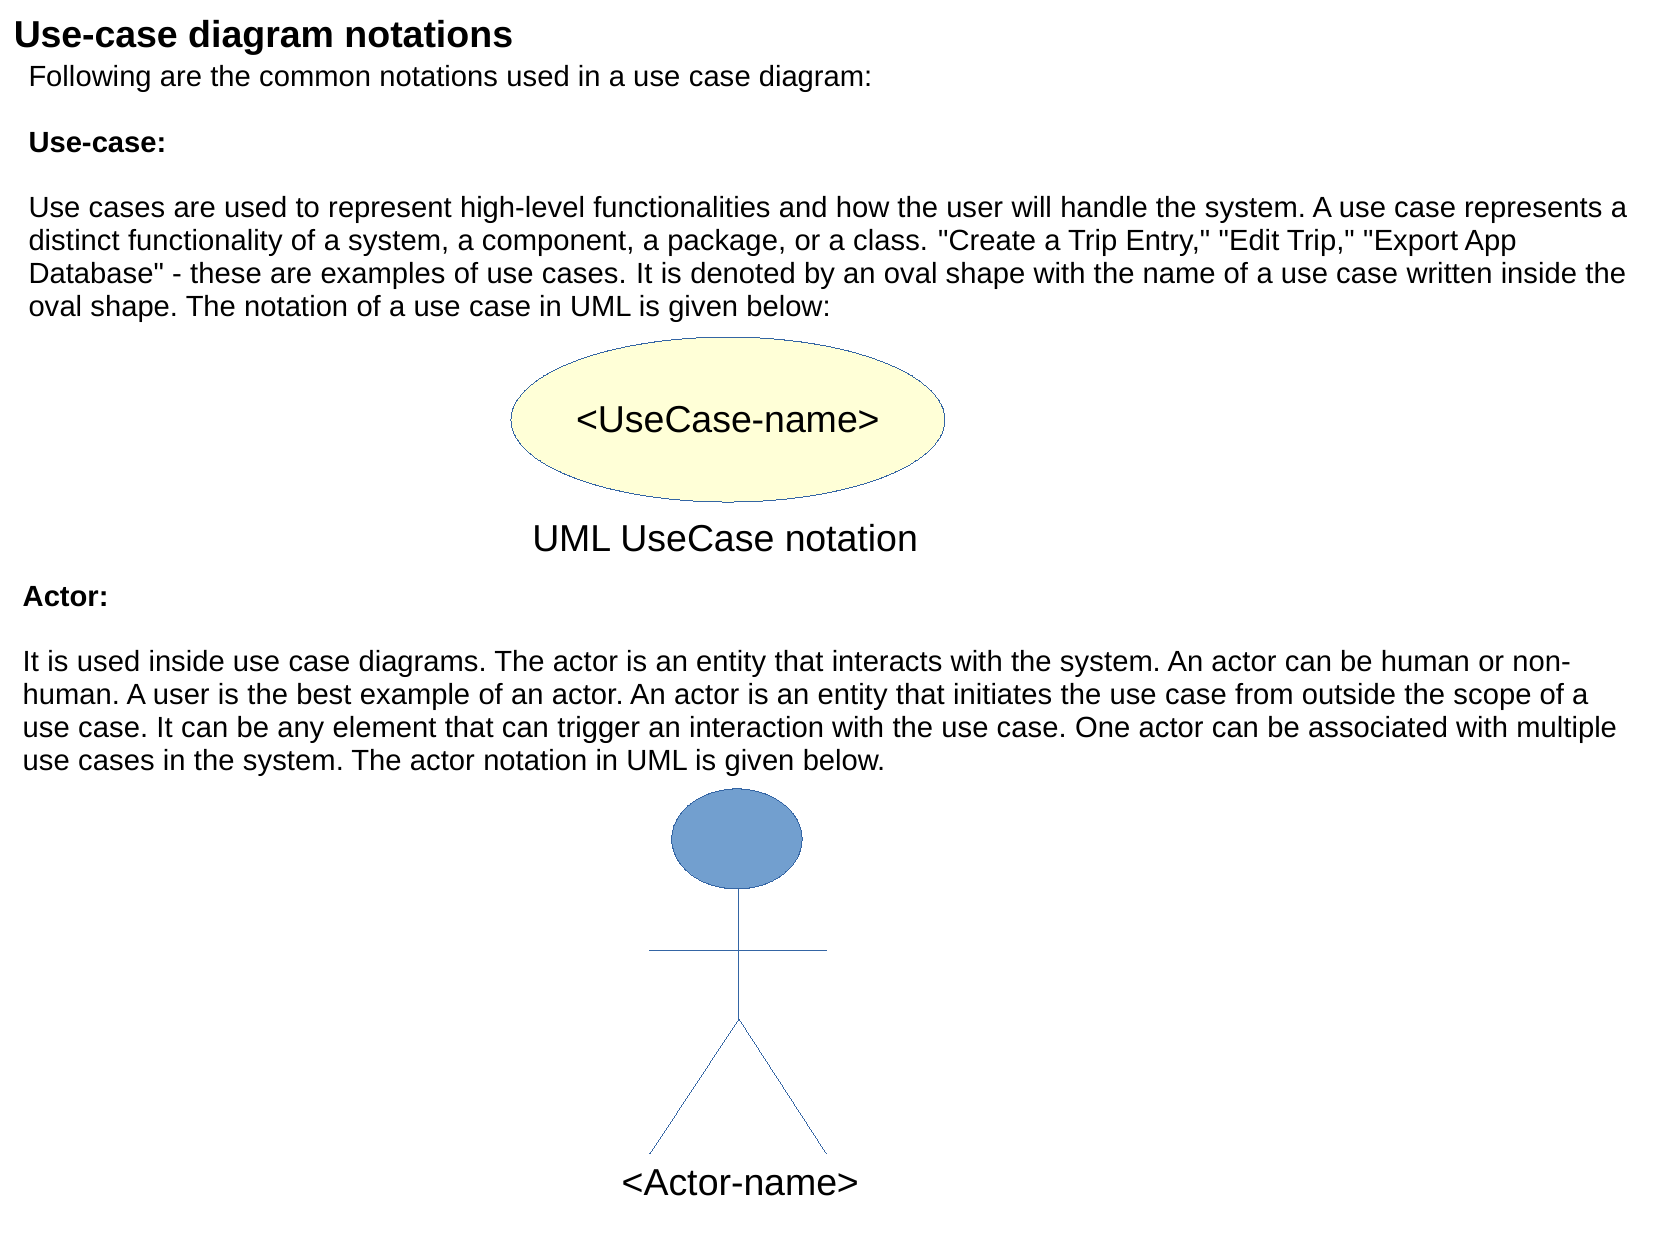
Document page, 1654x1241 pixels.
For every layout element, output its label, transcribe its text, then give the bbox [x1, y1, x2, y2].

text_box Use-case diagram notations [13, 13, 553, 72]
text_box <UseCase-name> [510, 337, 945, 503]
text_box Actor: It is used inside use case diagrams. The actor is an entity that interacts with the system. An actor can be human or non-human. A user is the best example of an actor. An actor is an entity that initiates the use case from outside the scope of a use case. It can be any element that can trigger an interaction with the use case. One actor can be associated with multiple use cases in the system. The actor notation in UML is given below. [7, 572, 1641, 807]
text_box UML UseCase notation [517, 510, 933, 567]
text_box Following are the common notations used in a use case diagram: Use-case: Use cases are used to represent high-level functionalities and how the user will handle the system. A use case represents a distinct functionality of a system, a component, a package, or a class. "Create a Trip Entry," "Edit Trip," "Export App Database" - these are examples of use cases. It is denoted by an oval shape with the name of a use case written inside the oval shape. The notation of a use case in UML is given below: [13, 52, 1646, 330]
text_box <Actor-name> [606, 1153, 875, 1211]
text_box [671, 788, 803, 889]
